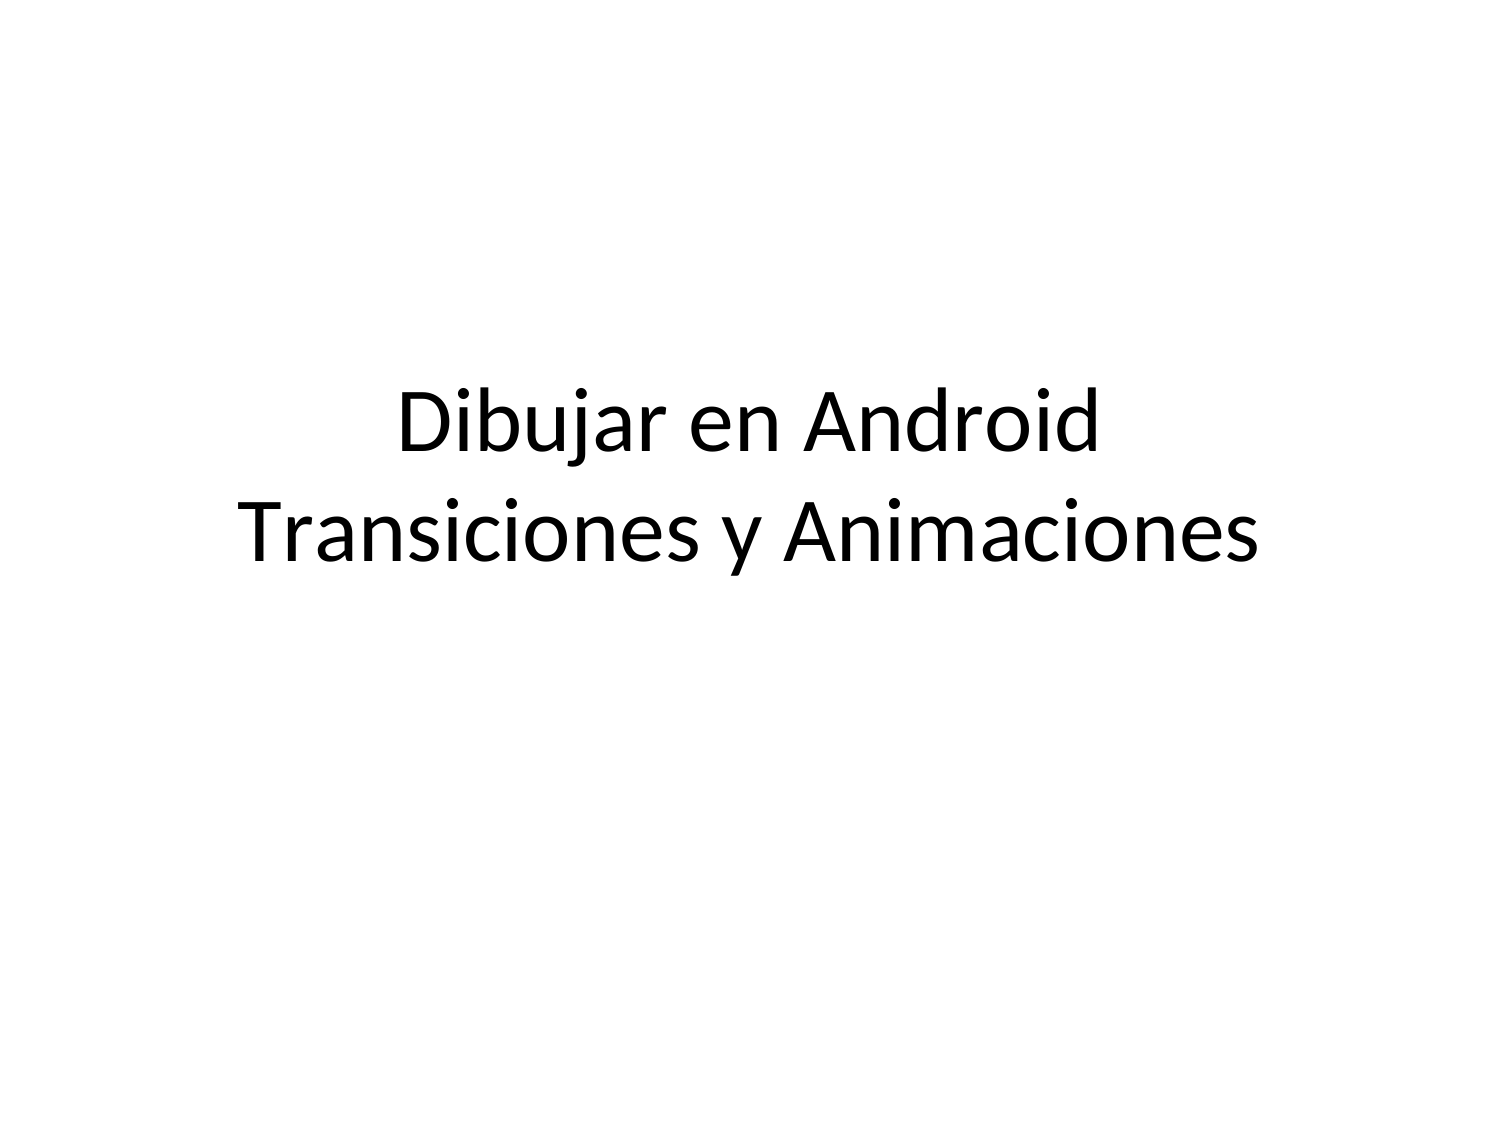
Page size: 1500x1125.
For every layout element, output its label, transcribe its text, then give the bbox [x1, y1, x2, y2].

title Dibujar en Android Transiciones y Animaciones [112, 349, 1388, 591]
